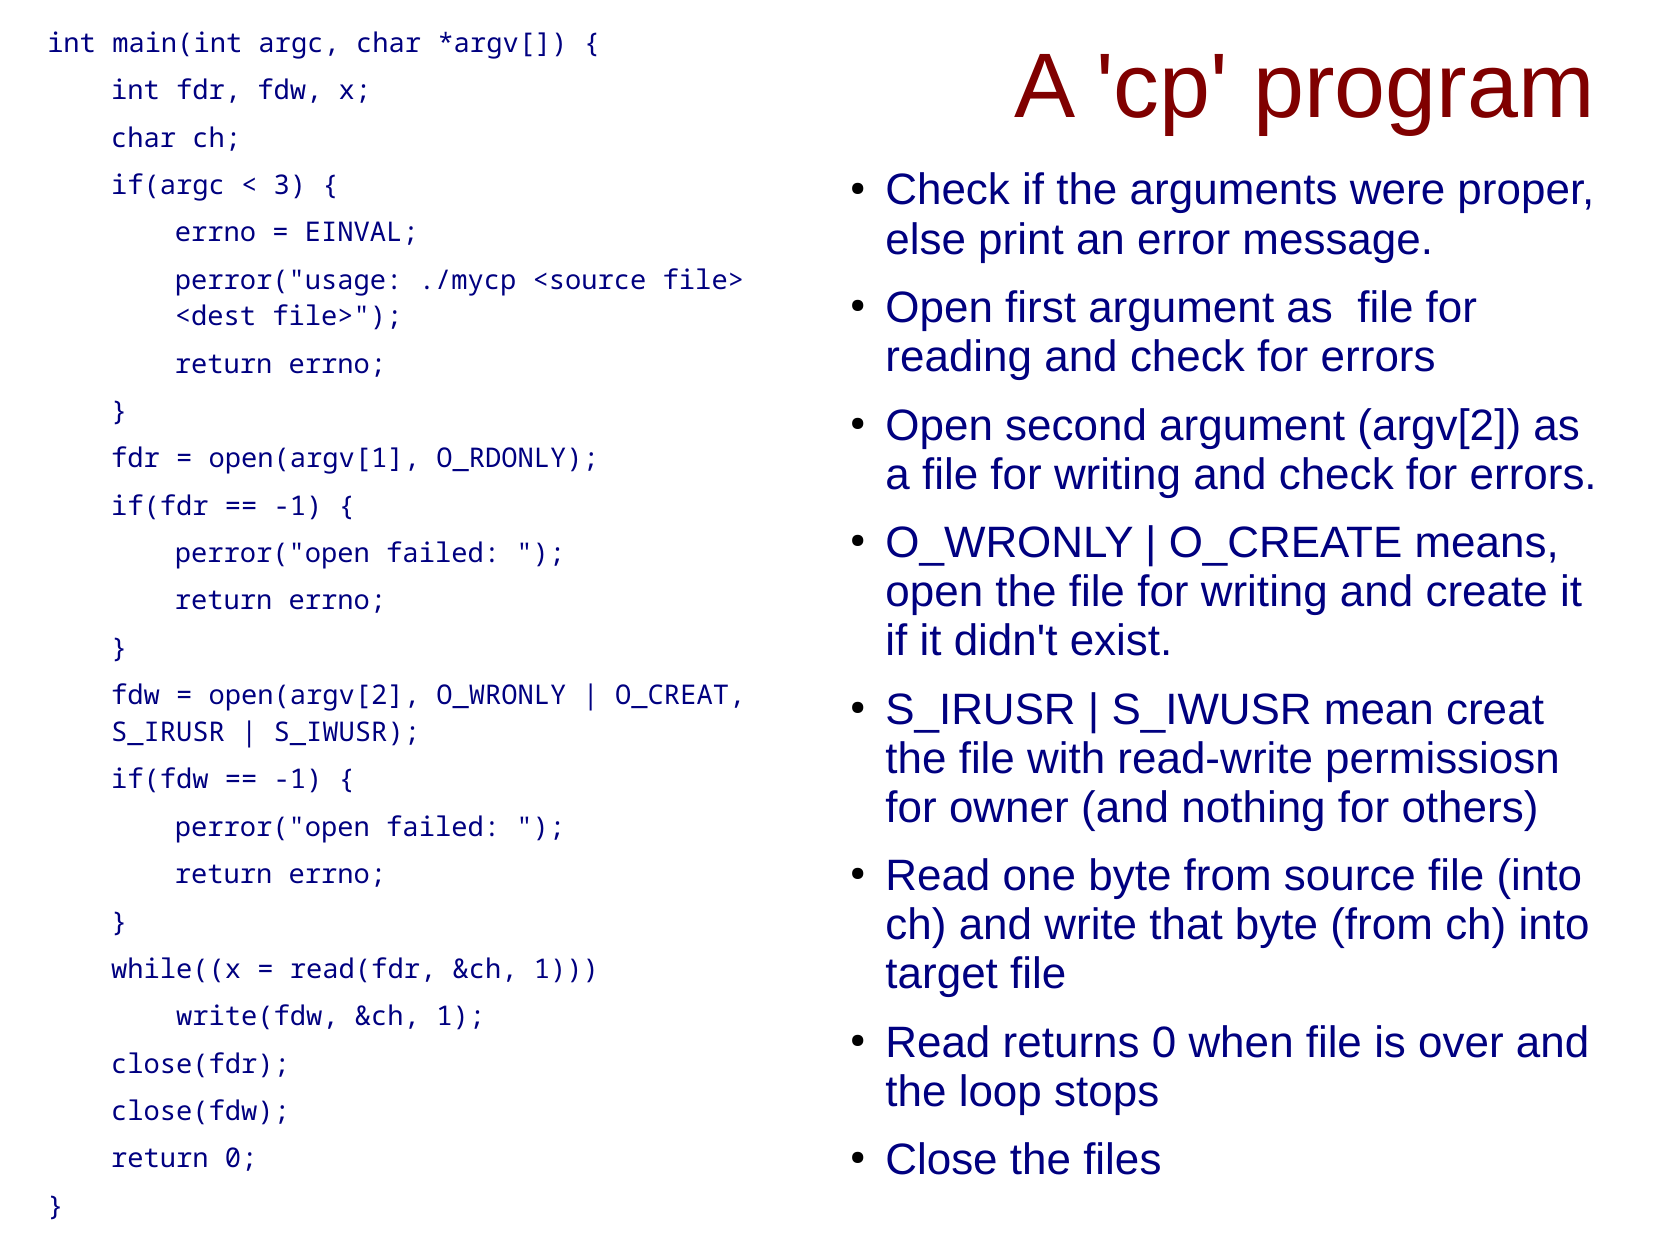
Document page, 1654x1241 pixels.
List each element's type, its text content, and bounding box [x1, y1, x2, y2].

list int main(int argc, char *argv[]) { int fdr, fdw, x; char ch; if(argc < 3) { errno = EINVAL; perror("usage: ./mycp <source file> <dest file>"); return errno; } fdr = open(argv[1], O_RDONLY); if(fdr == -1) { perror("open failed: "); return errno; } fdw = open(argv[2], O_WRONLY | O_CREAT, S_IRUSR | S_IWUSR); if(fdw == -1) { perror("open failed: "); return errno; } while((x = read(fdr, &ch, 1))) write(fdw, &ch, 1); close(fdr); close(fdw); return 0; } [47, 23, 815, 1229]
title A 'cp' program [980, 0, 1630, 189]
list Check if the arguments were proper, else print an error message. Open first argument as file for reading and check for errors Open second argument (argv[2]) as a file for writing and check for errors. O_WRONLY | O_CREATE means, open the file for writing and create it if it didn't exist. S_IRUSR | S_IWUSR mean creat the file with read-write permissiosn for owner (and nothing for others) Read one byte from source file (into ch) and write that byte (from ch) into target file Read returns 0 when file is over and the loop stops Close the files [838, 165, 1607, 1205]
